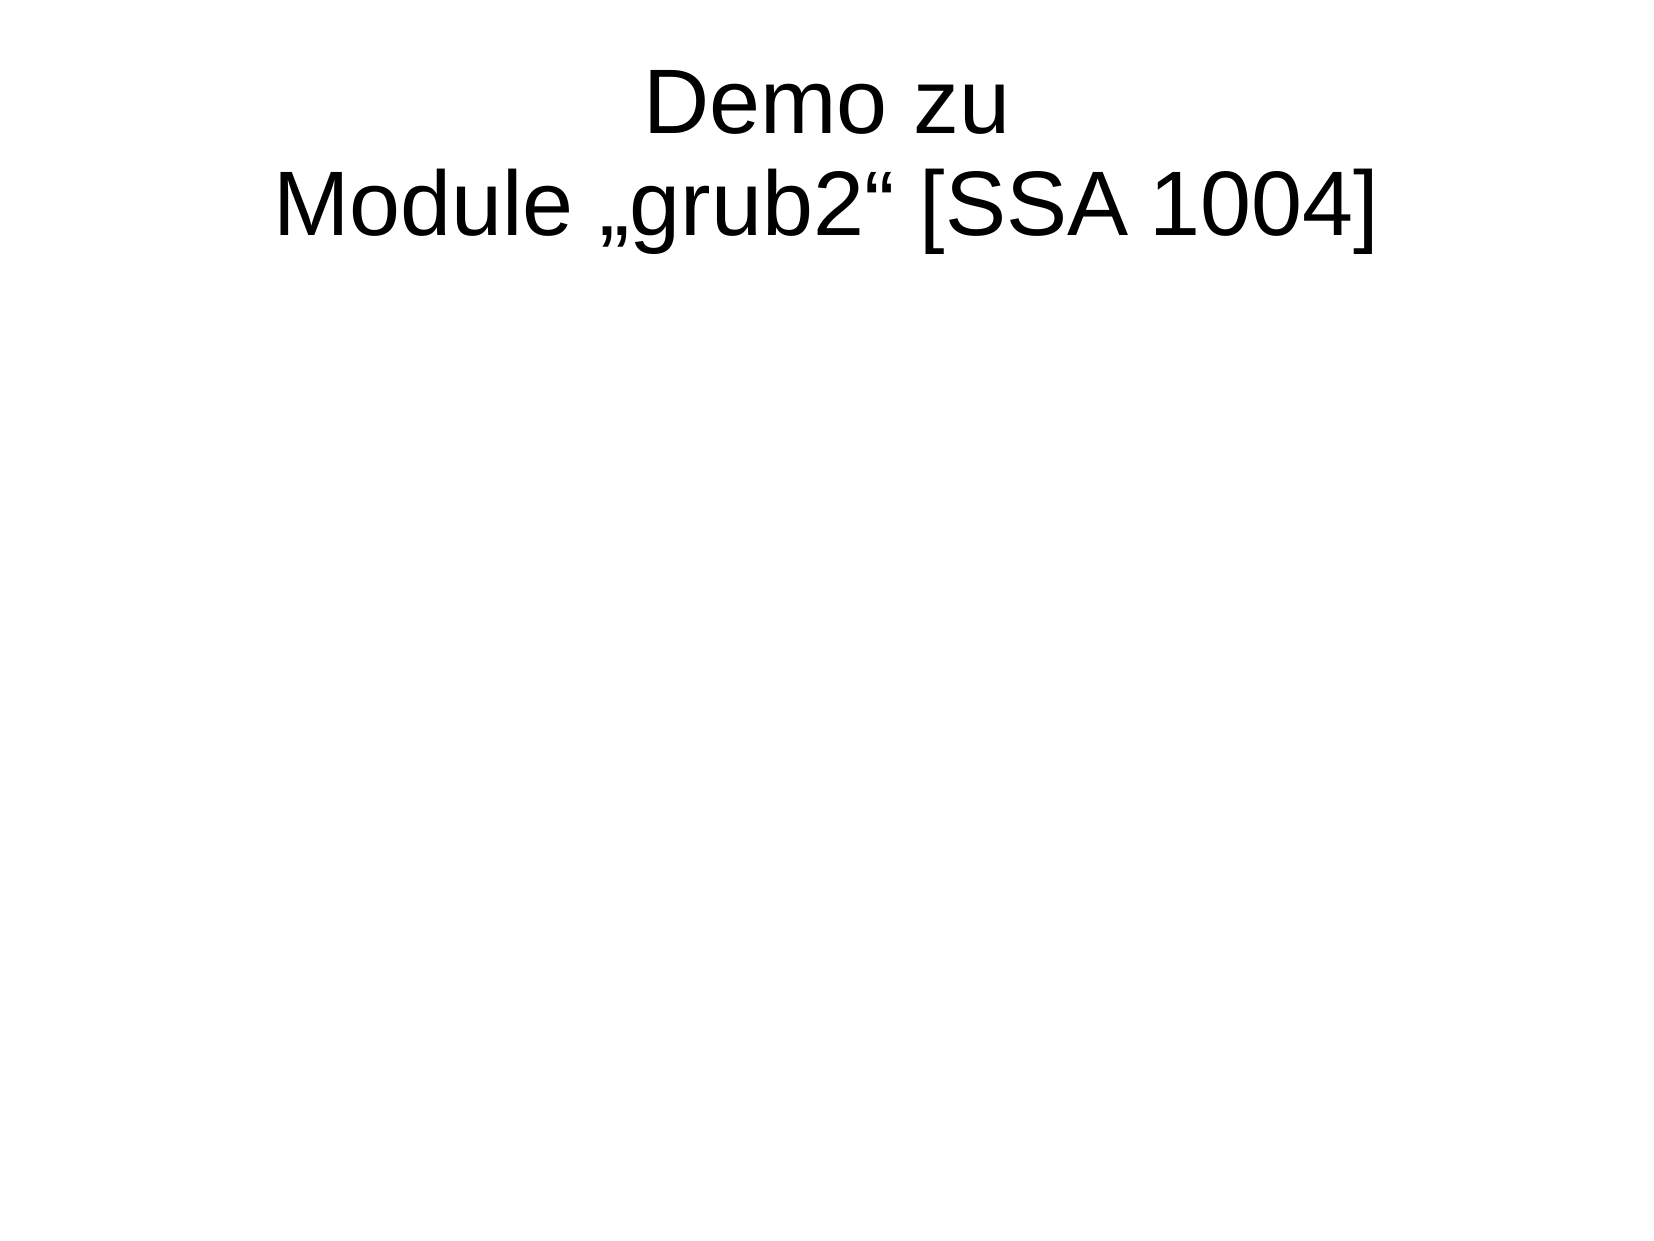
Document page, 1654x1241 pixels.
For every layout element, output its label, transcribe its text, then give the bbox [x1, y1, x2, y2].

title Demo zu Module „grub2“ [SSA 1004] [82, 49, 1571, 257]
